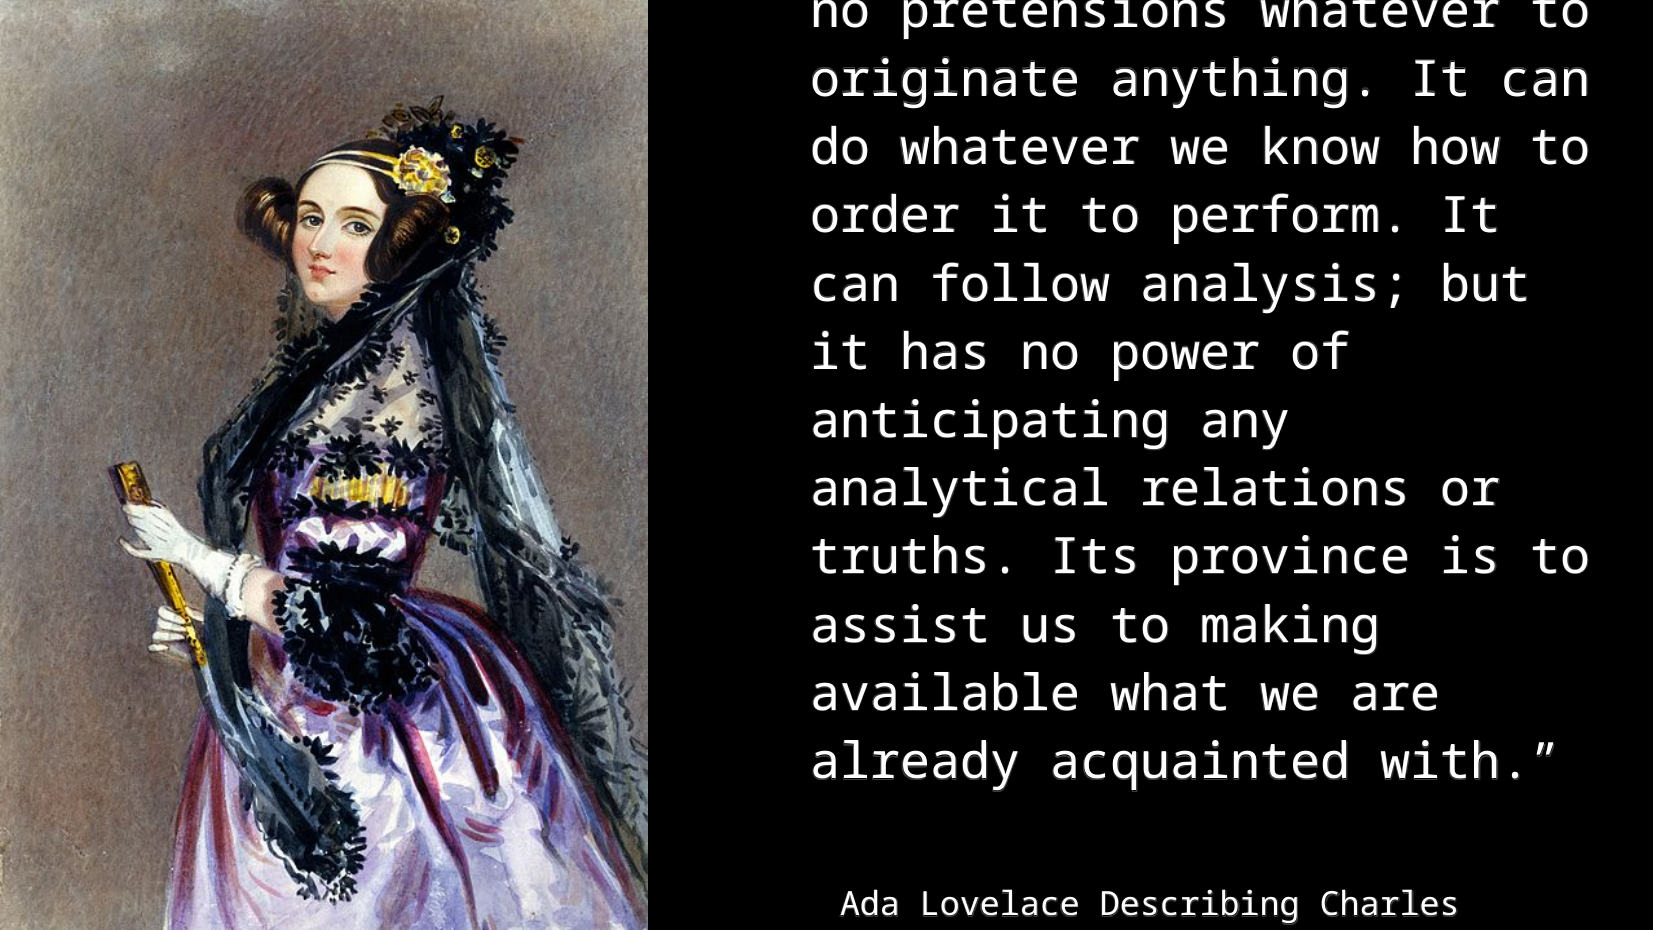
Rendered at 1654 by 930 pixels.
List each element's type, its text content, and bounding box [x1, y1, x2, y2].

subtitle “The Analytical Engine has no pretensions whatever to originate anything. It can do whatever we know how to order it to perform. It can follow analysis; but it has no power of anticipating any analytical relations or truths. Its province is to assist us to making available what we are already acquainted with.” Ada Lovelace Describing Charles Babbage's machine [810, 49, 1616, 901]
picture [0, 0, 648, 930]
